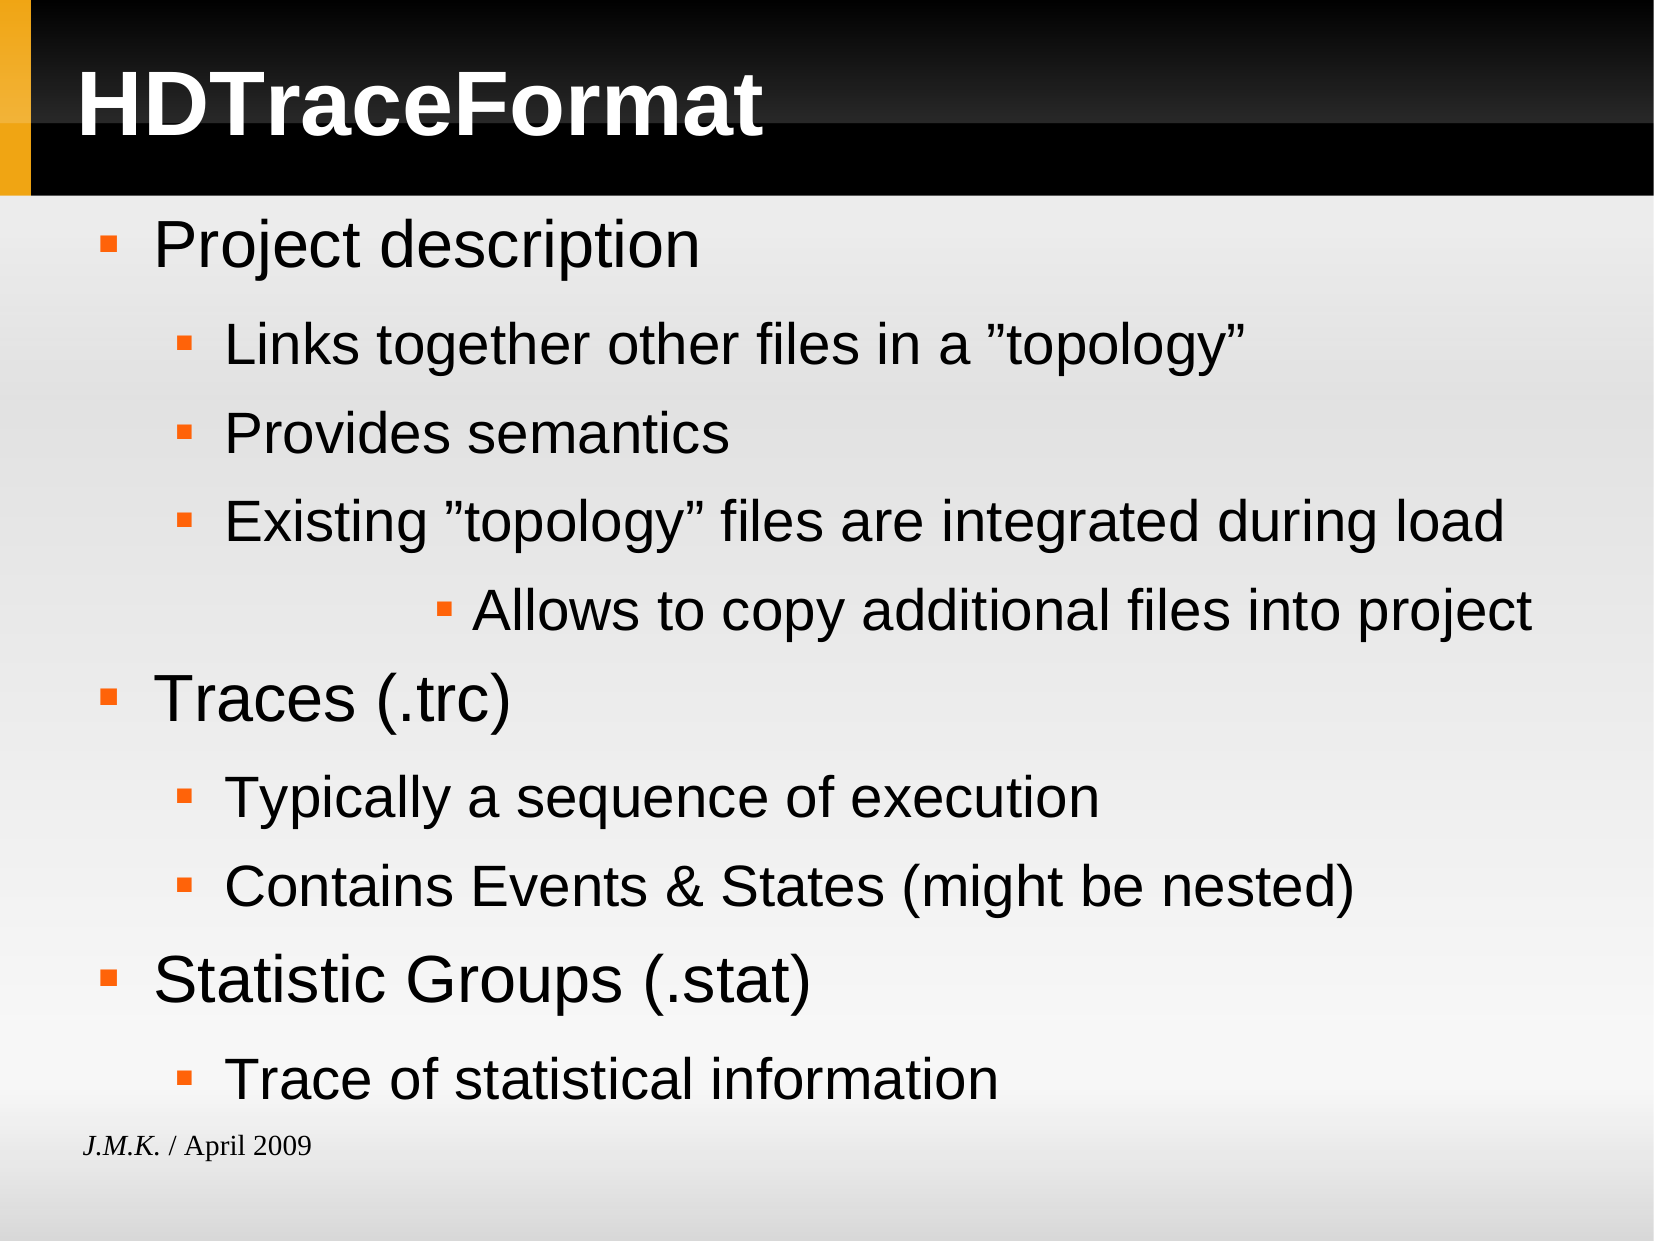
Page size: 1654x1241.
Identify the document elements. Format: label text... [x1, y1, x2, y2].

list Project description Links together other files in a ”topology” Provides semantics Existing ”topology” files are integrated during load Allows to copy additional files into project Traces (.trc) Typically a sequence of execution Contains Events & States (might be nested) Statistic Groups (.stat) Trace of statistical information [82, 207, 1571, 1216]
title HDTraceFormat [76, 7, 1565, 200]
picture [0, 0, 1654, 1241]
